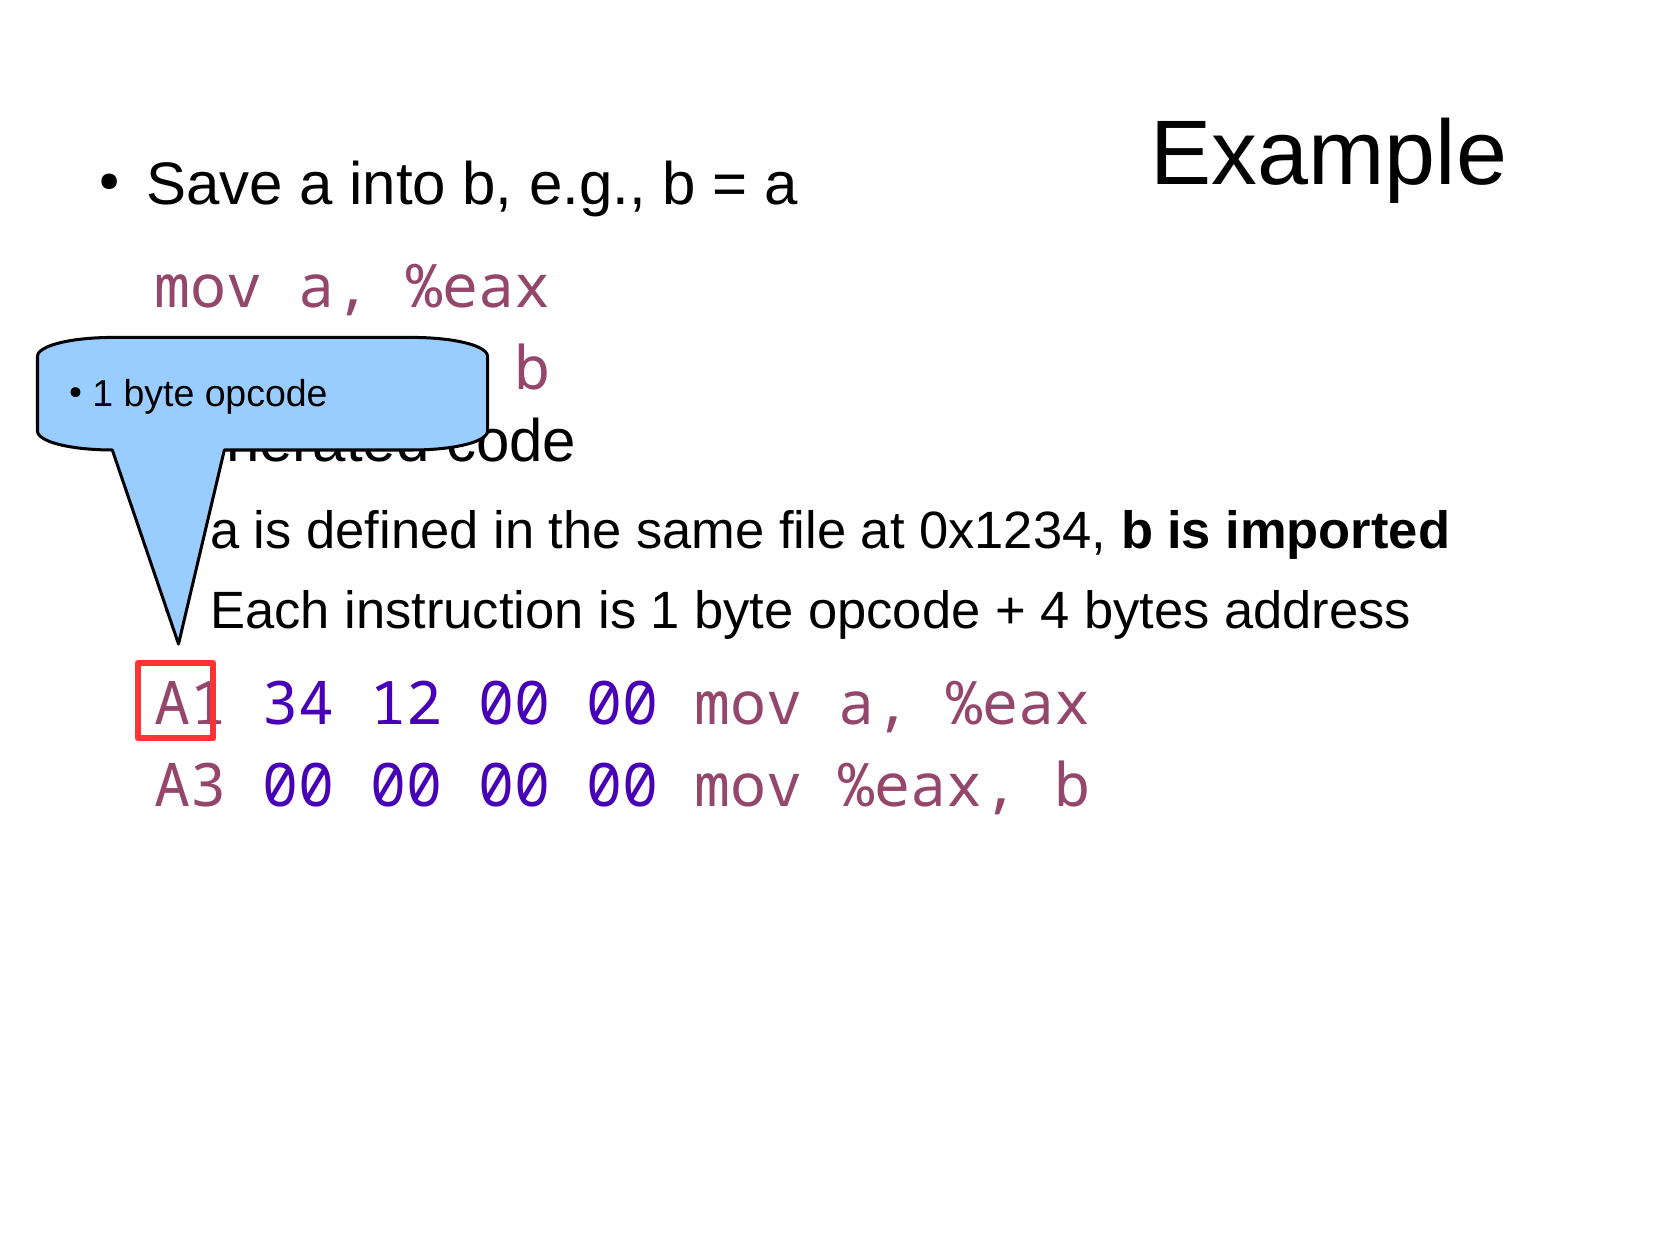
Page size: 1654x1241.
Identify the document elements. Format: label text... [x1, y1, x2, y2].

title Example [1087, 49, 1571, 150]
text_box 1 byte opcode [37, 337, 488, 644]
list Save a into b, e.g., b = a mov a, %eax mov %eax, b Generated code a is defined in the same file at 0x1234, b is imported Each instruction is 1 byte opcode + 4 bytes address A1 34 12 00 00 mov a, %eax A3 00 00 00 00 mov %eax, b [82, 150, 1571, 826]
